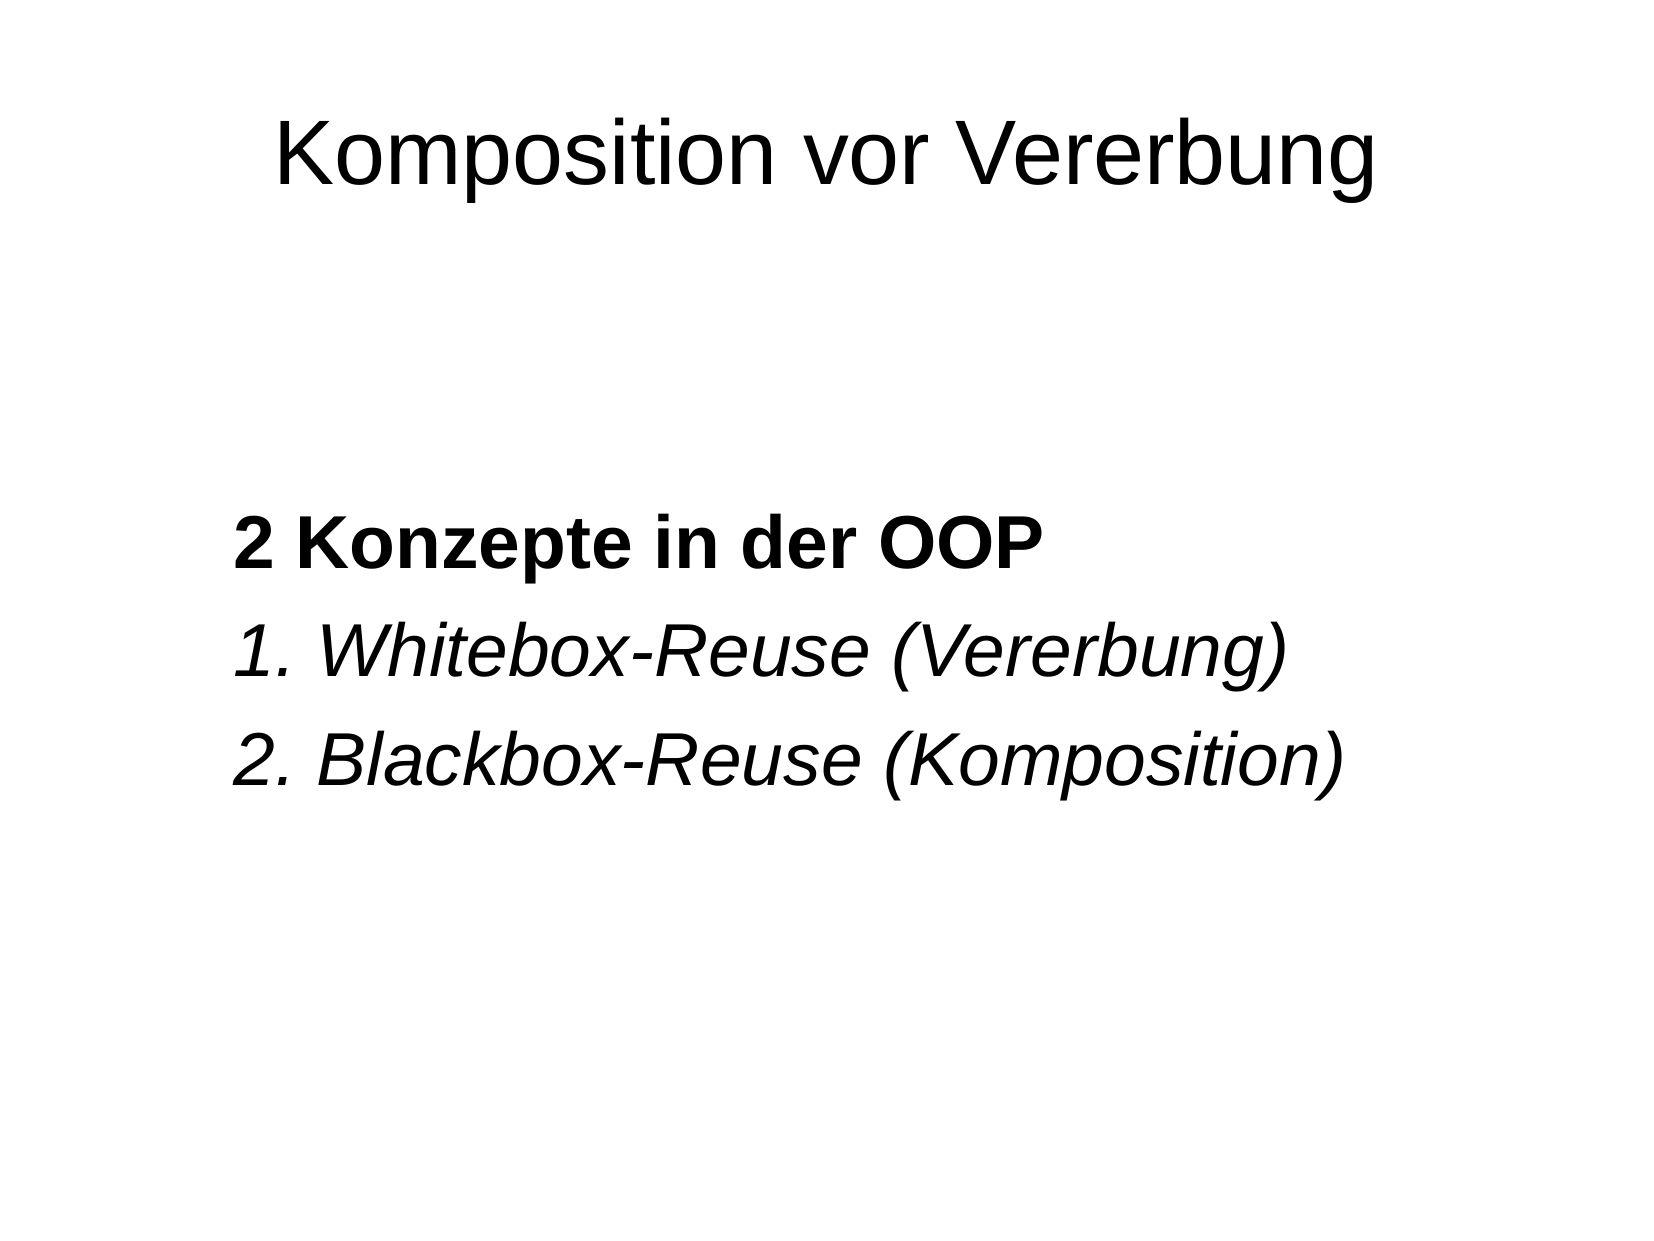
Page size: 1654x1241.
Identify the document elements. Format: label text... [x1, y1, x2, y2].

title Komposition vor Vererbung [82, 49, 1571, 257]
text_box 2 Konzepte in der OOP 1. Whitebox-Reuse (Vererbung) 2. Blackbox-Reuse (Komposition) [218, 492, 1433, 832]
